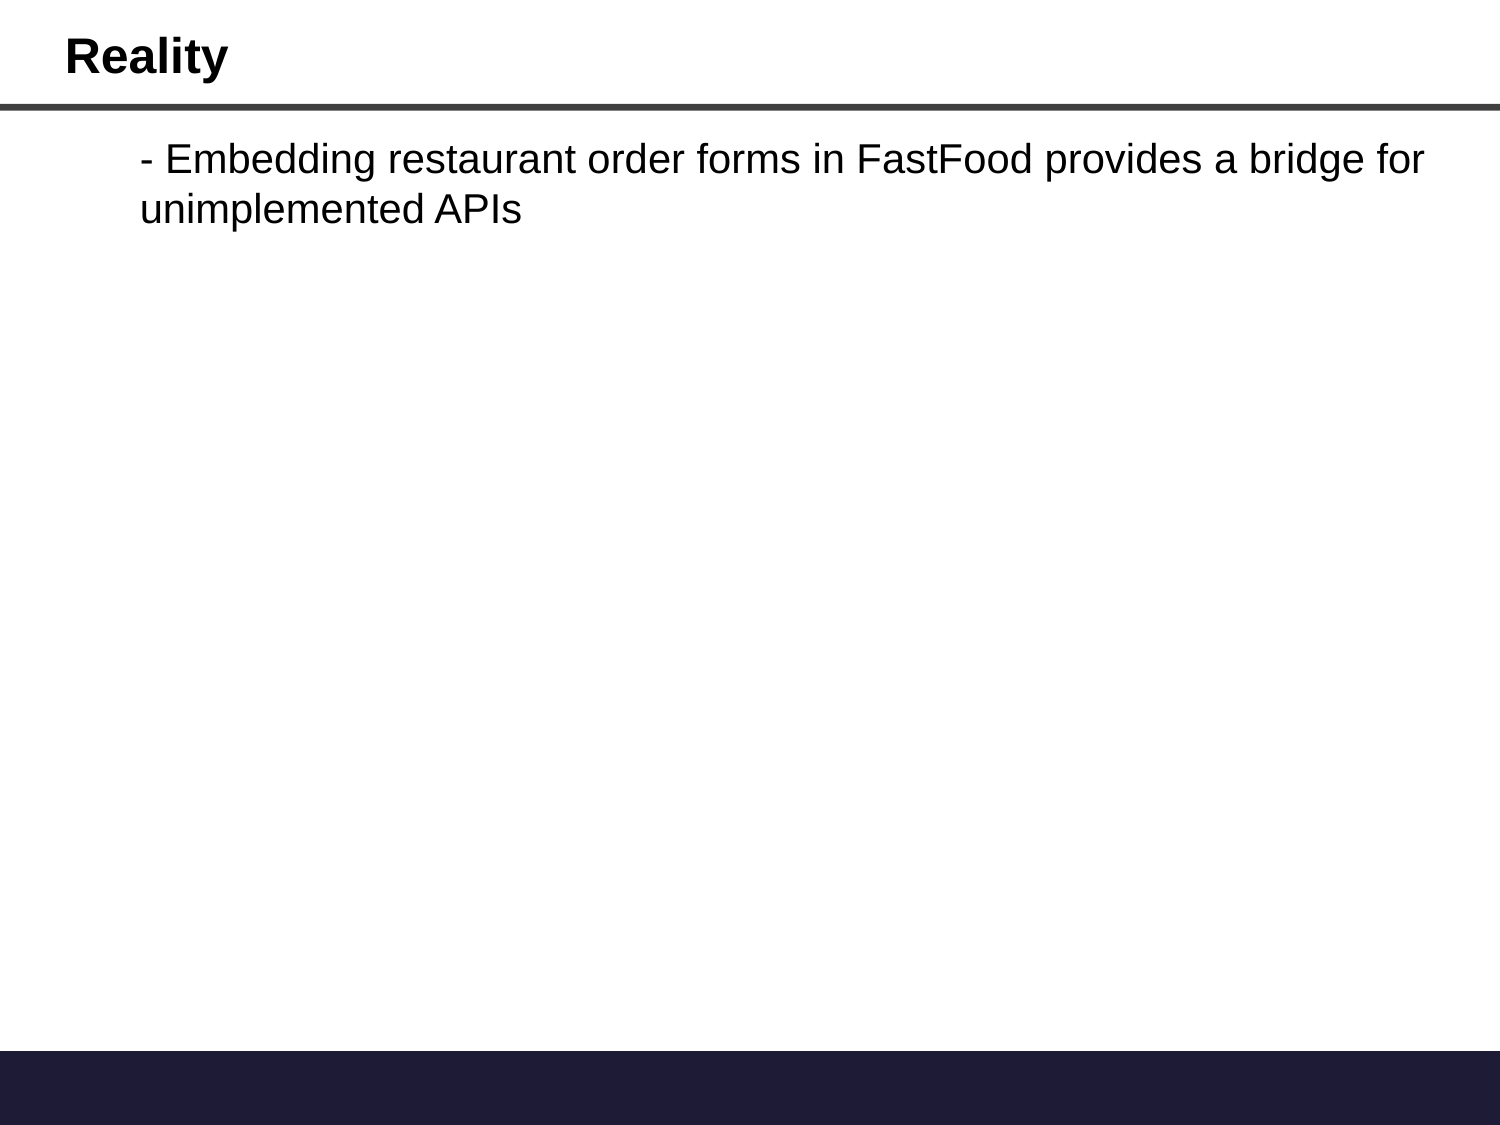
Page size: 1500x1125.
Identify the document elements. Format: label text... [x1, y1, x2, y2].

text_box - Embedding restaurant order forms in FastFood provides a bridge for unimplemented APIs [50, 124, 1483, 240]
text_box Reality [49, 16, 1163, 91]
